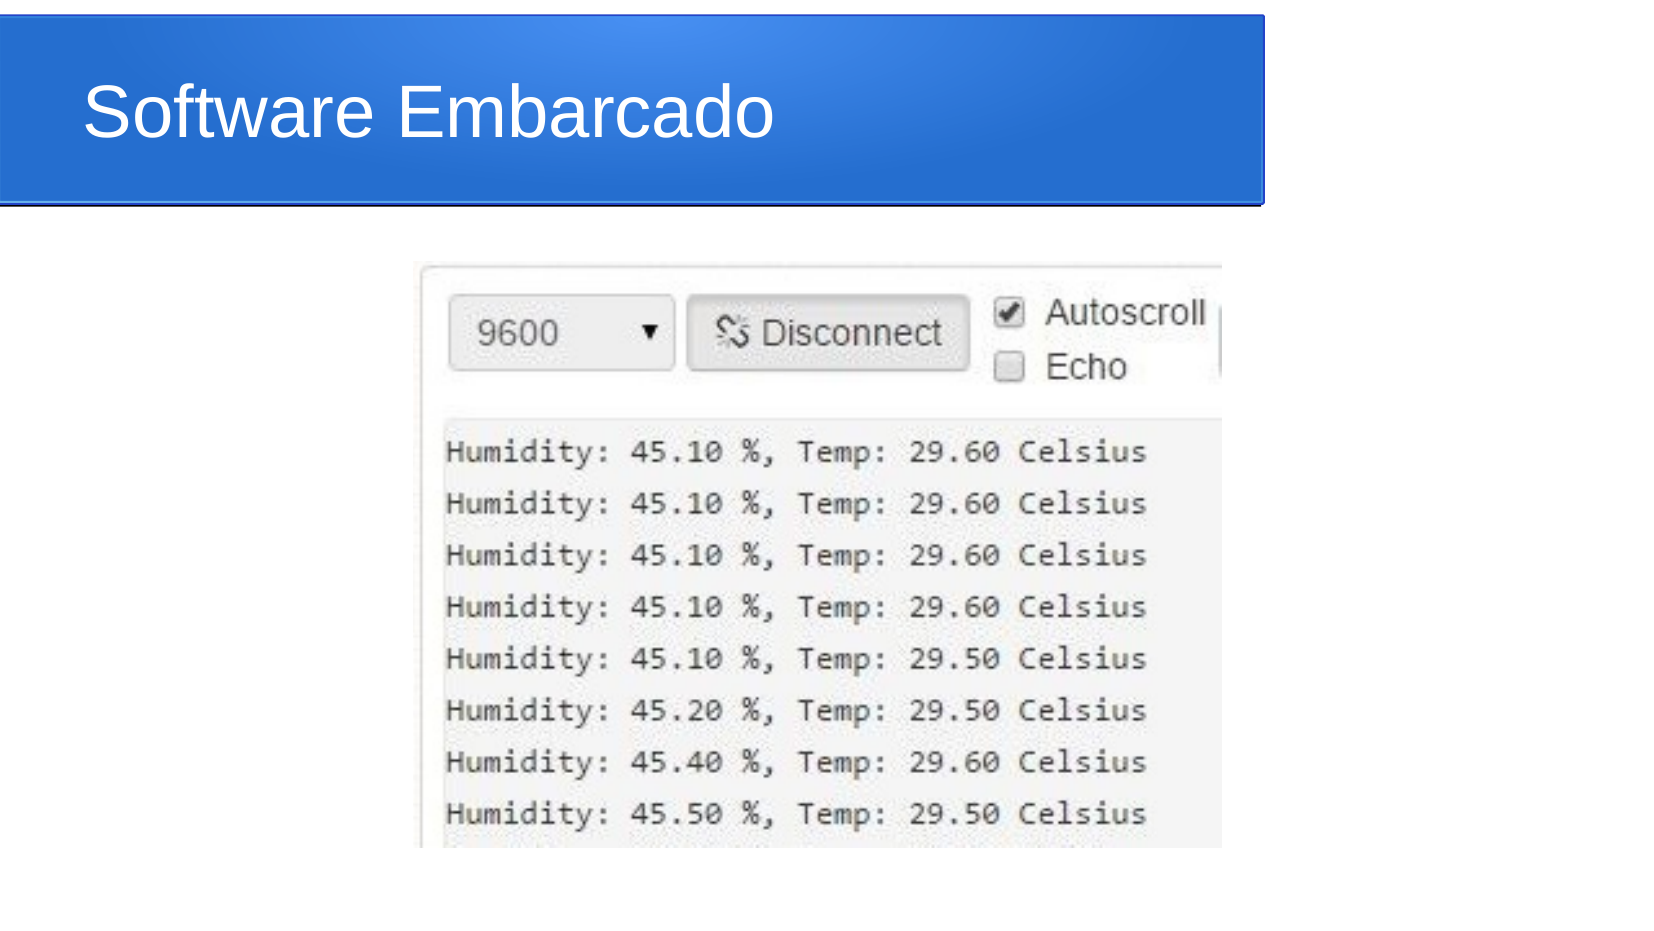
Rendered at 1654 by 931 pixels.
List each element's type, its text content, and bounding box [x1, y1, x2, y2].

title Software Embarcado [82, 35, 1235, 189]
subtitle [94, 259, 1548, 839]
picture [413, 261, 1222, 848]
